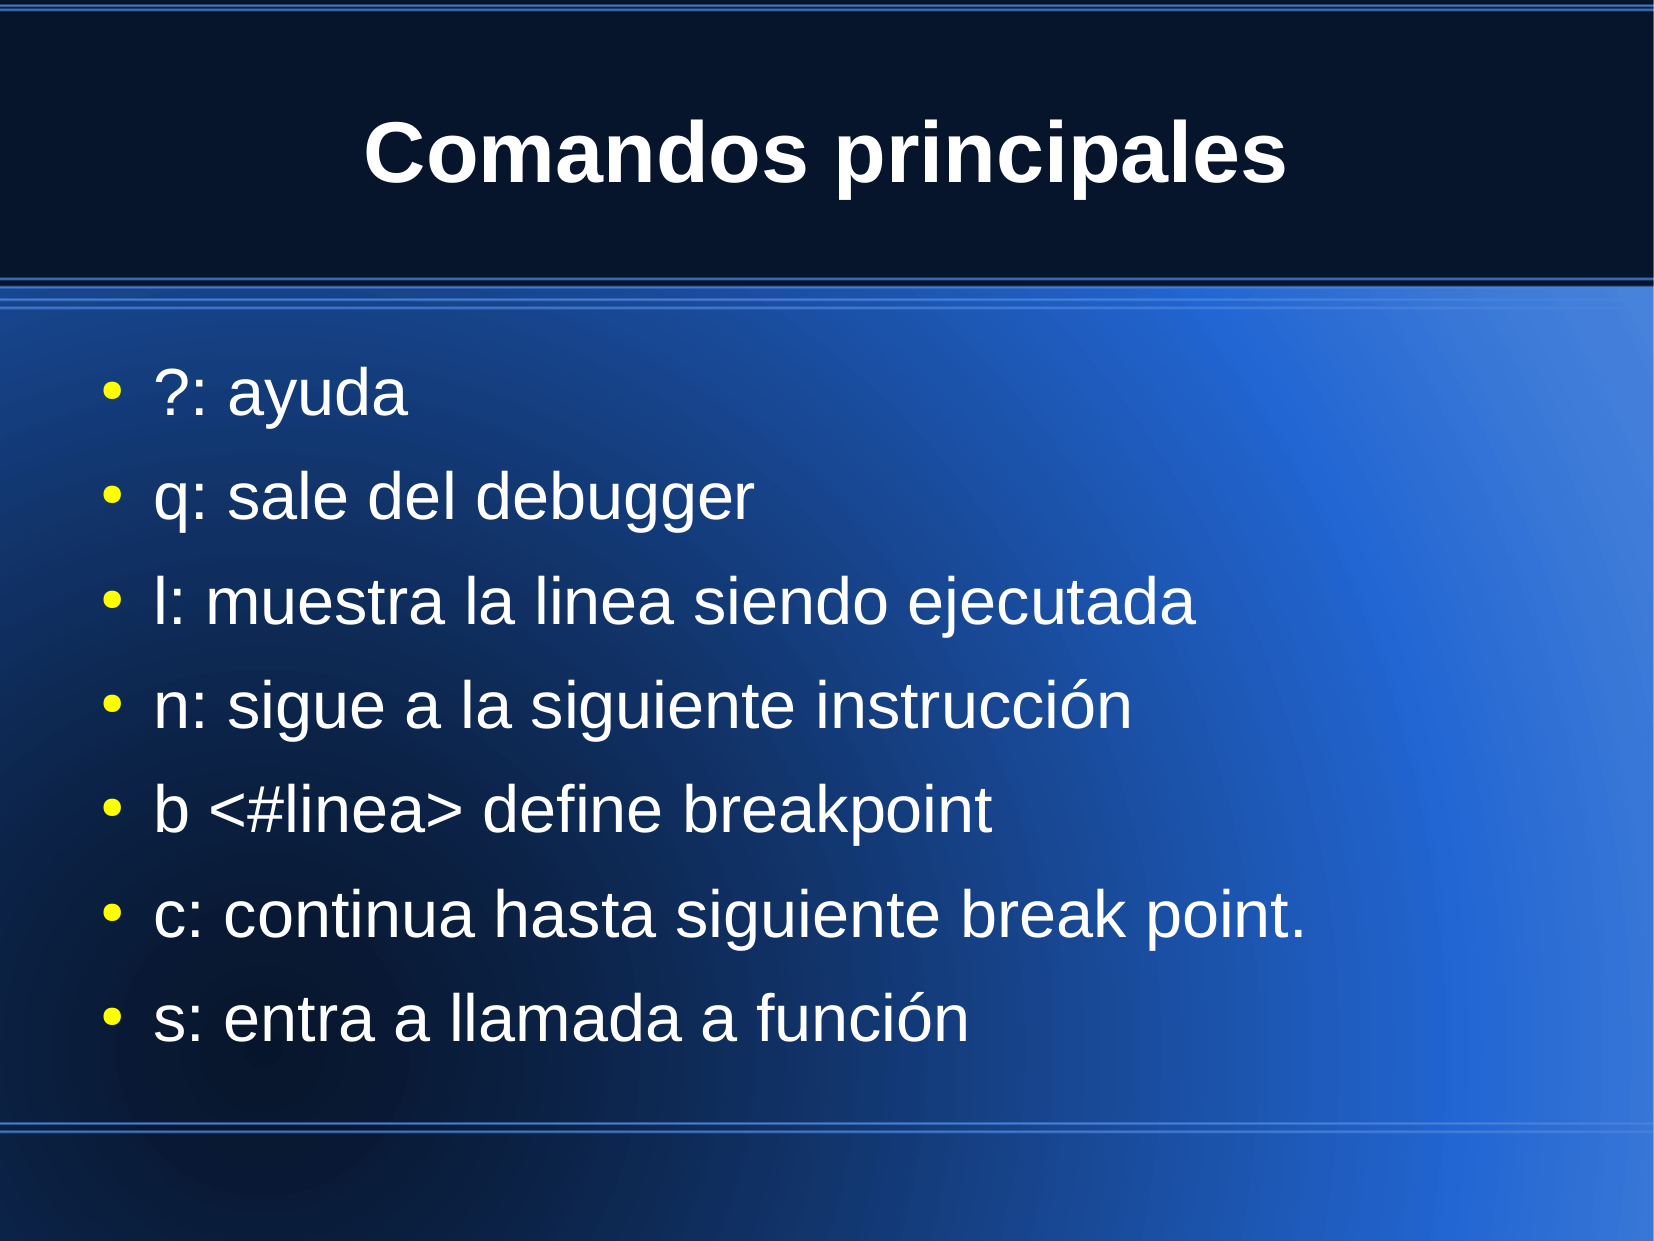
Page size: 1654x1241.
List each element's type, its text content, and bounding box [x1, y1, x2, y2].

title Comandos principales [82, 49, 1571, 257]
list ?: ayuda q: sale del debugger l: muestra la linea siendo ejecutada n: sigue a la siguiente instrucción b <#linea> define breakpoint c: continua hasta siguiente break point. s: entra a llamada a función [82, 355, 1571, 1075]
picture [0, 0, 1654, 1241]
